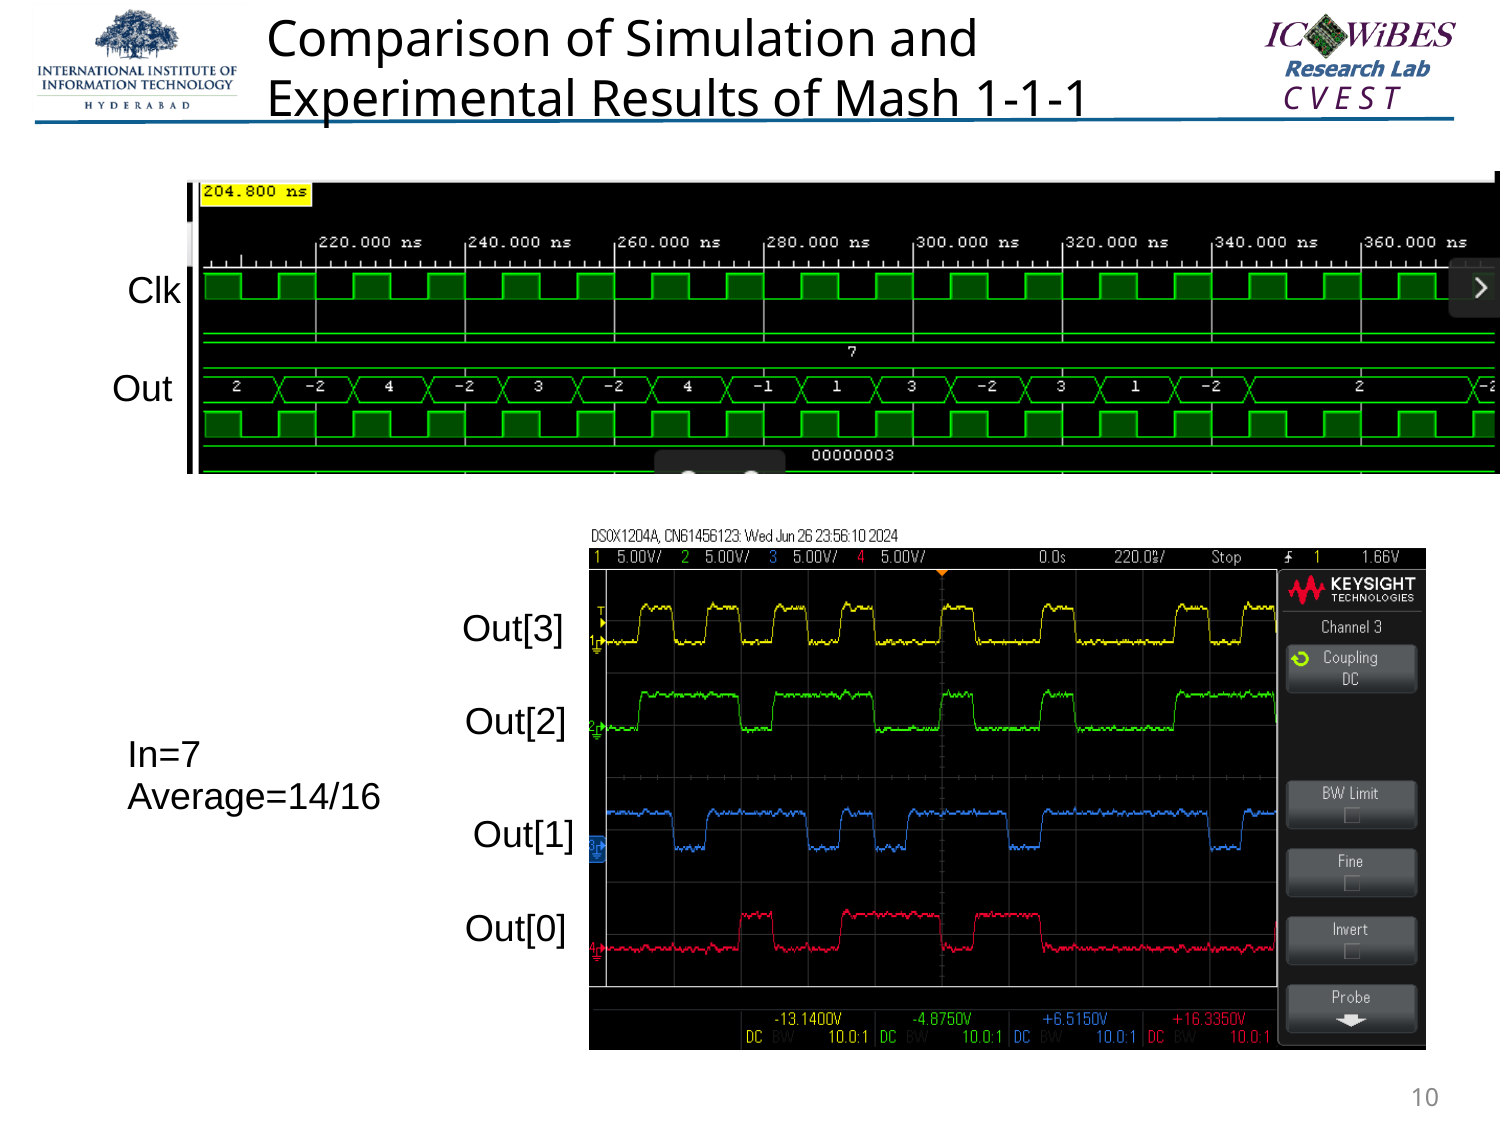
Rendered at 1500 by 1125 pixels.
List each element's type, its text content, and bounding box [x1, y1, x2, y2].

text_box Out[2] [450, 693, 582, 751]
text_box Clk [112, 262, 197, 320]
text_box In=7 Average=14/16 [112, 726, 397, 826]
slide_number <number> [1329, 1074, 1455, 1123]
text_box Out [97, 360, 188, 418]
text_box Out[3] [447, 600, 580, 657]
text_box Out[0] [450, 900, 582, 957]
picture [31, 2, 247, 115]
picture [1261, 12, 1458, 82]
text_box Out[1] [458, 805, 590, 863]
picture [187, 171, 1500, 474]
picture [589, 524, 1426, 1051]
title Comparison of Simulation and Experimental Results of Mash 1-1-1 [251, 23, 1195, 110]
